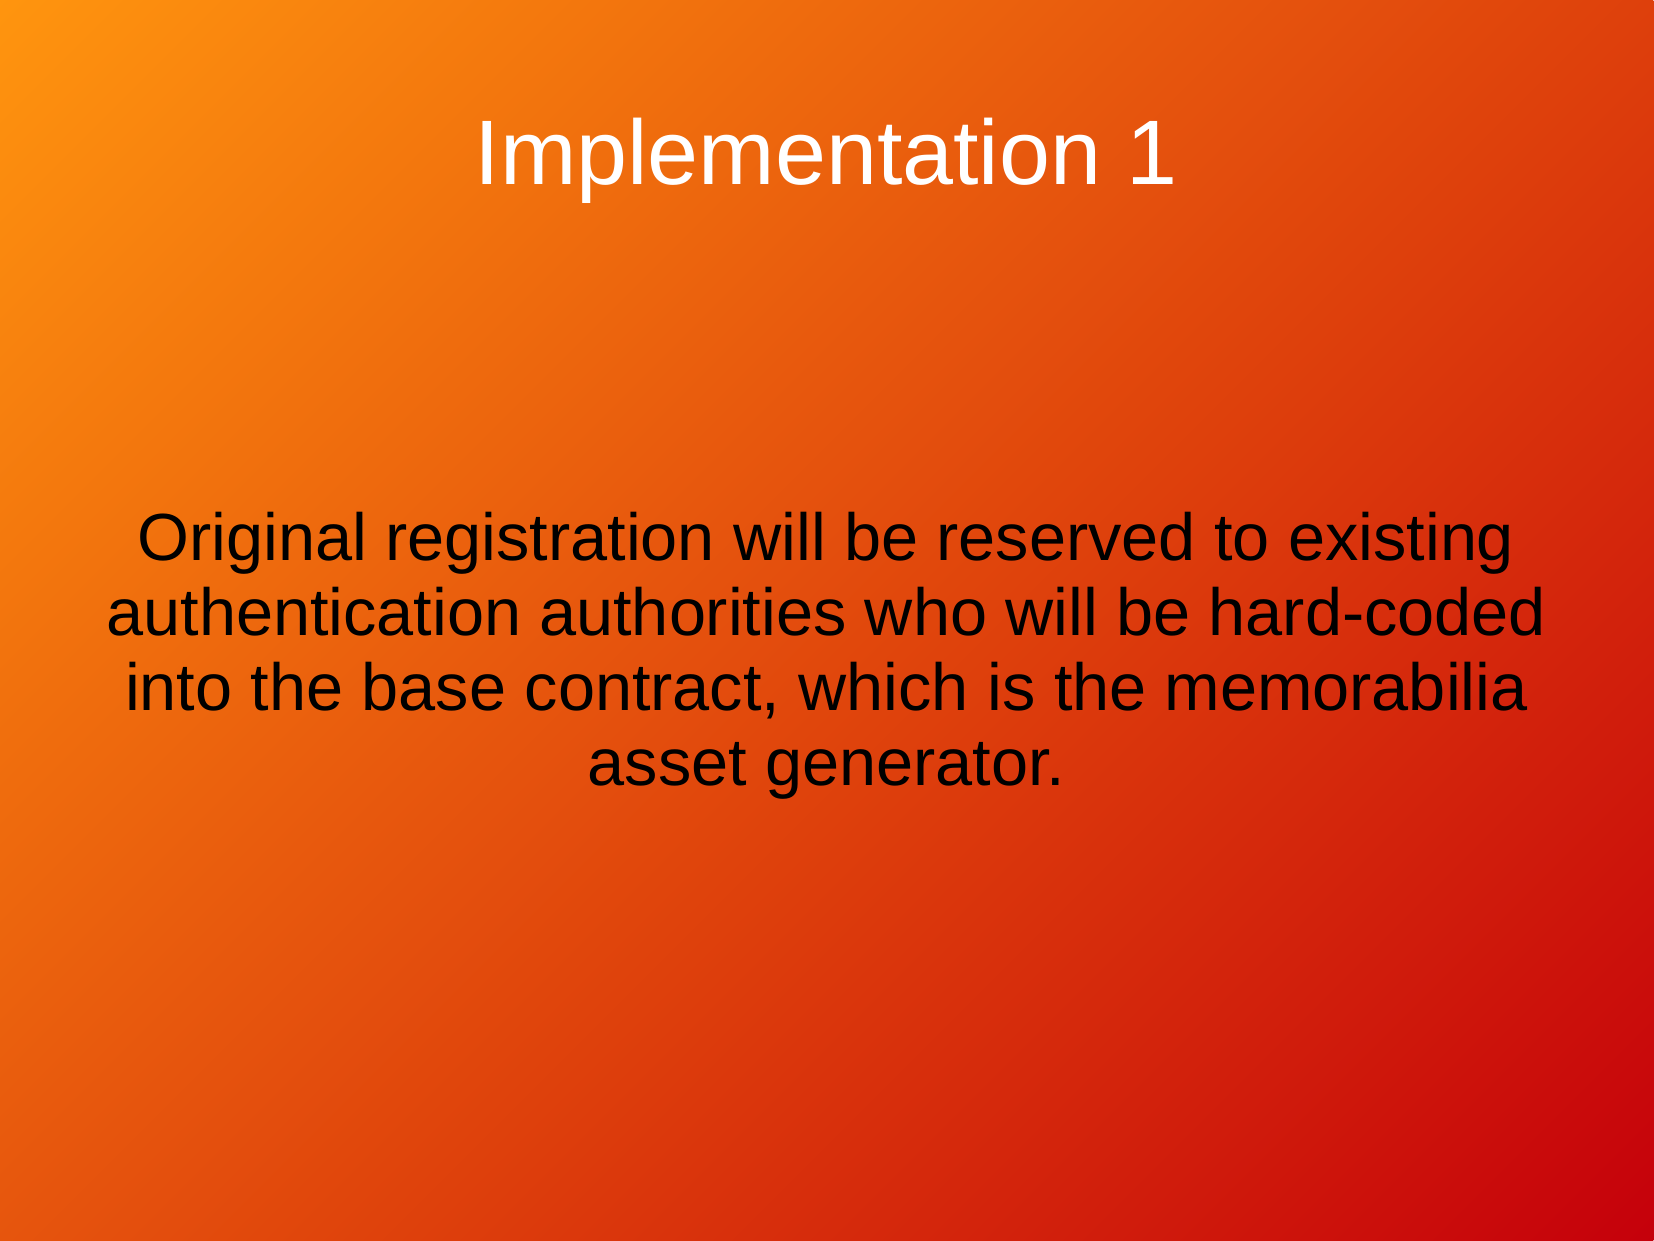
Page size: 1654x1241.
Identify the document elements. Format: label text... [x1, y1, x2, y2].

subtitle Original registration will be reserved to existing authentication authorities who will be hard-coded into the base contract, which is the memorabilia asset generator. [82, 290, 1571, 1010]
title Implementation 1 [82, 49, 1571, 257]
